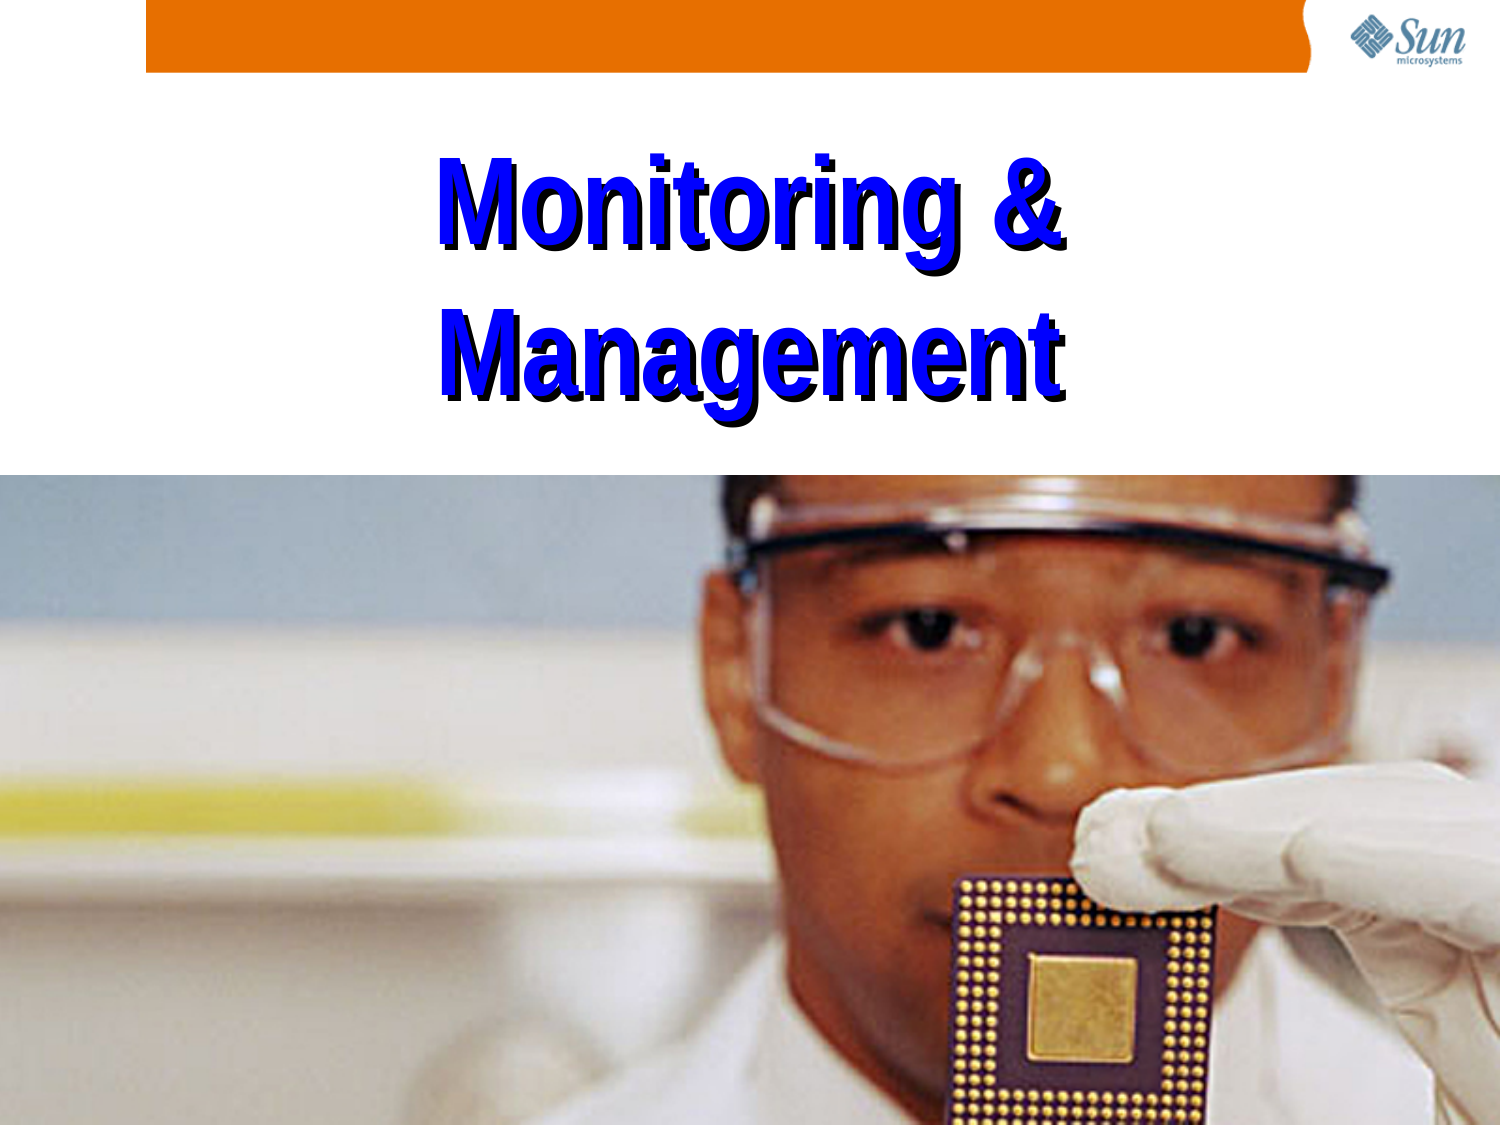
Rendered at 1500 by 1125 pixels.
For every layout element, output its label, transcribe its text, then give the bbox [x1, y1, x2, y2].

text_box Monitoring & Management [206, 132, 1291, 426]
picture [146, 0, 1500, 75]
picture [0, 475, 1500, 1125]
